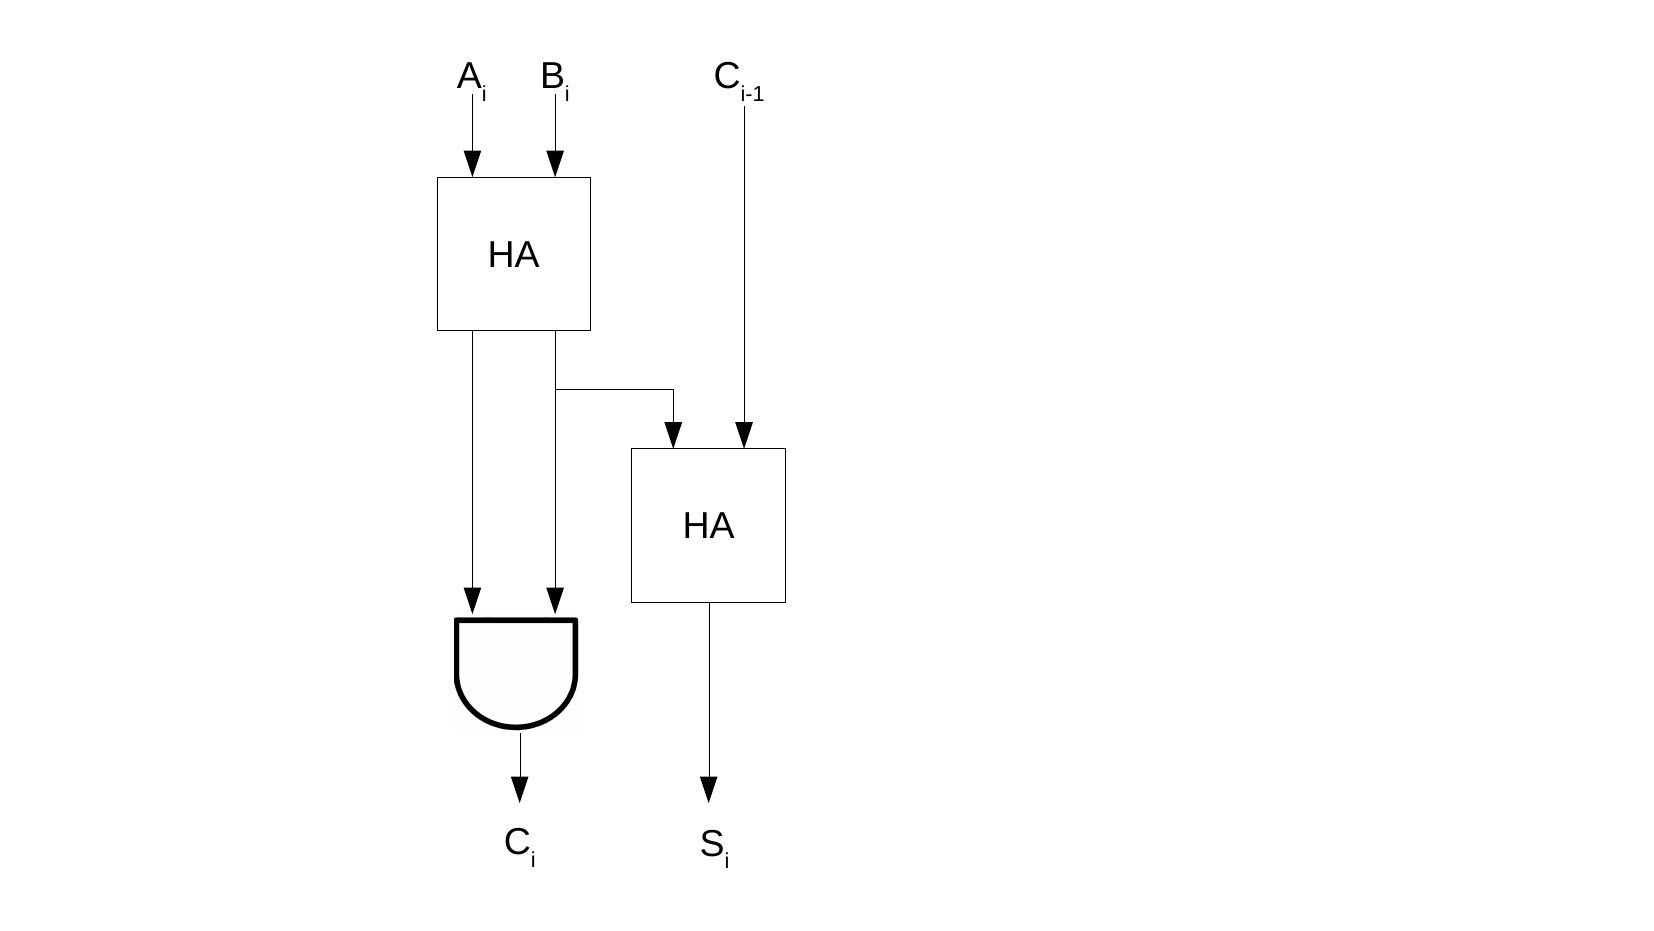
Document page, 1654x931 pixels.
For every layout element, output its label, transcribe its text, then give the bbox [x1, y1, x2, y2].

text_box Ci [489, 813, 555, 922]
picture [454, 614, 580, 733]
text_box HA [631, 448, 786, 603]
text_box Ai [442, 47, 502, 114]
text_box Si [684, 814, 745, 881]
text_box HA [437, 177, 591, 331]
text_box Bi [525, 47, 585, 114]
text_box Ci-1 [698, 47, 780, 114]
